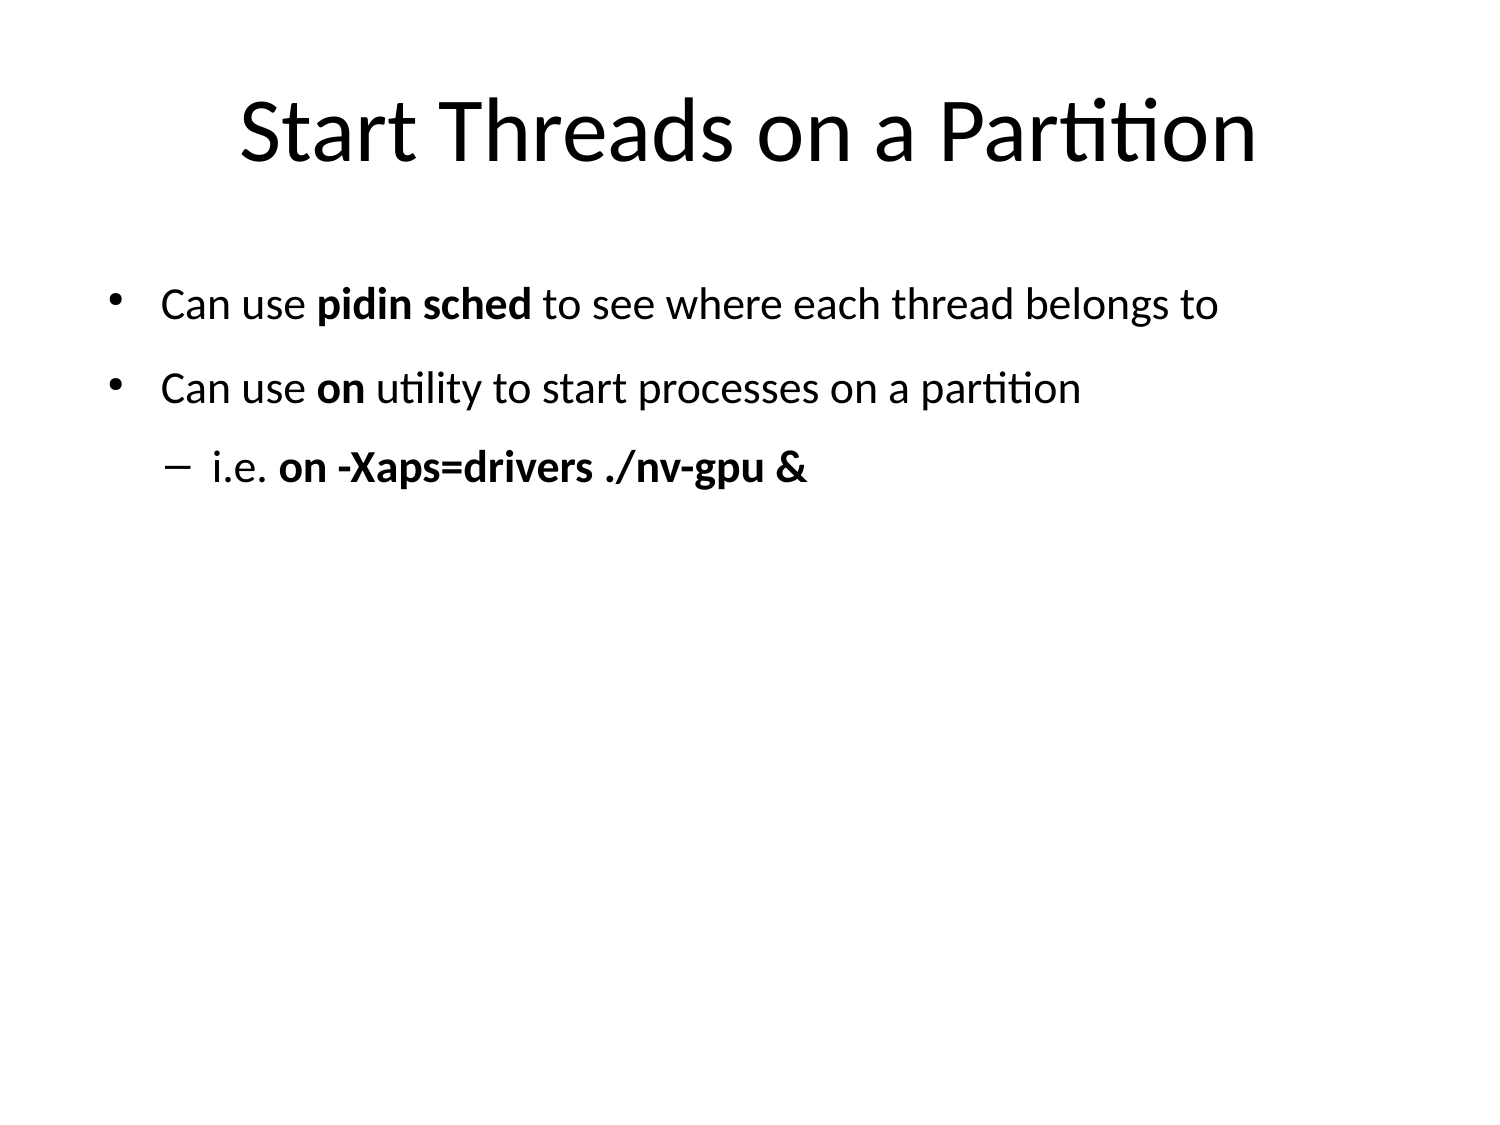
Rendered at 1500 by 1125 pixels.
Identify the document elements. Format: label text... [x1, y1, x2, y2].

title Start Threads on a Partition [75, 45, 1425, 233]
list Can use pidin sched to see where each thread belongs to Can use on utility to start processes on a partition i.e. on -Xaps=drivers ./nv-gpu & [75, 265, 1426, 1009]
